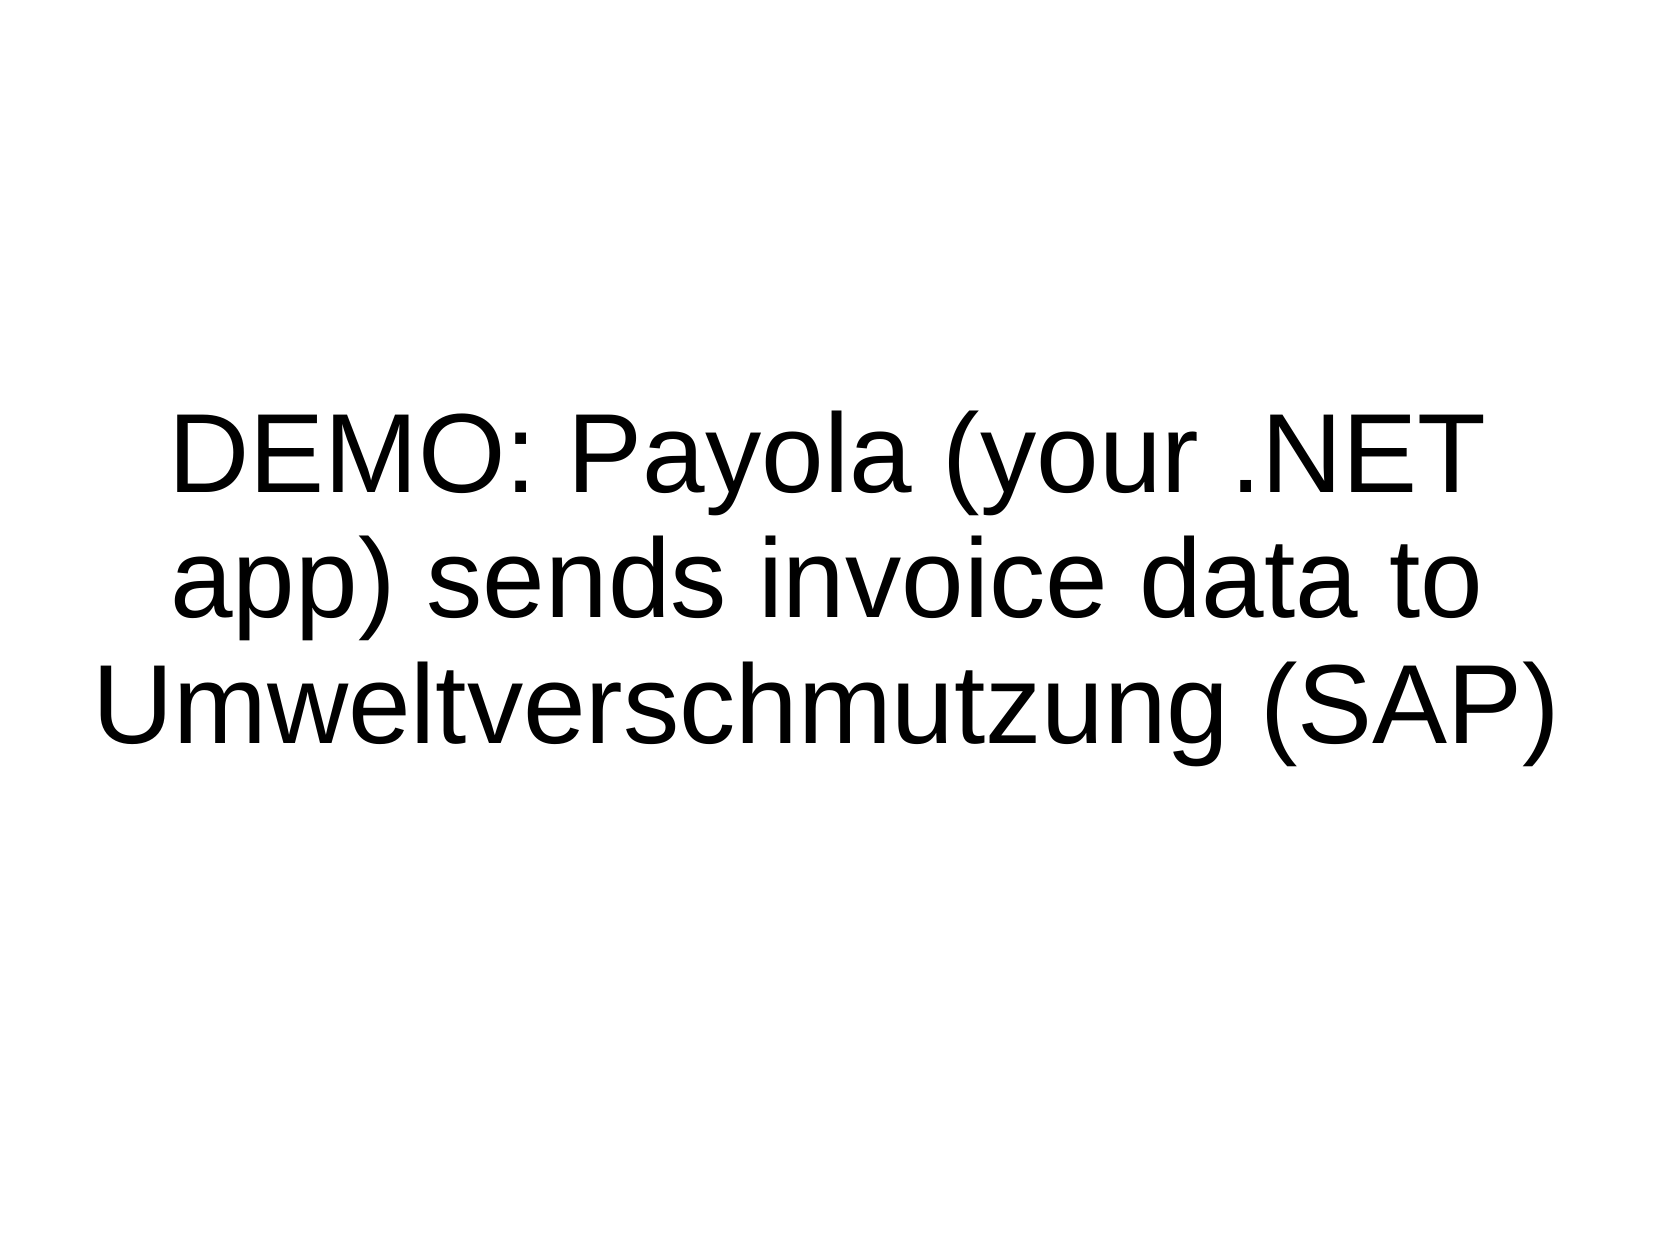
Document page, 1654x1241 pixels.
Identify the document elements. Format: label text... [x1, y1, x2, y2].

subtitle DEMO: Payola (your .NET app) sends invoice data to Umweltverschmutzung (SAP) [82, 49, 1571, 1109]
